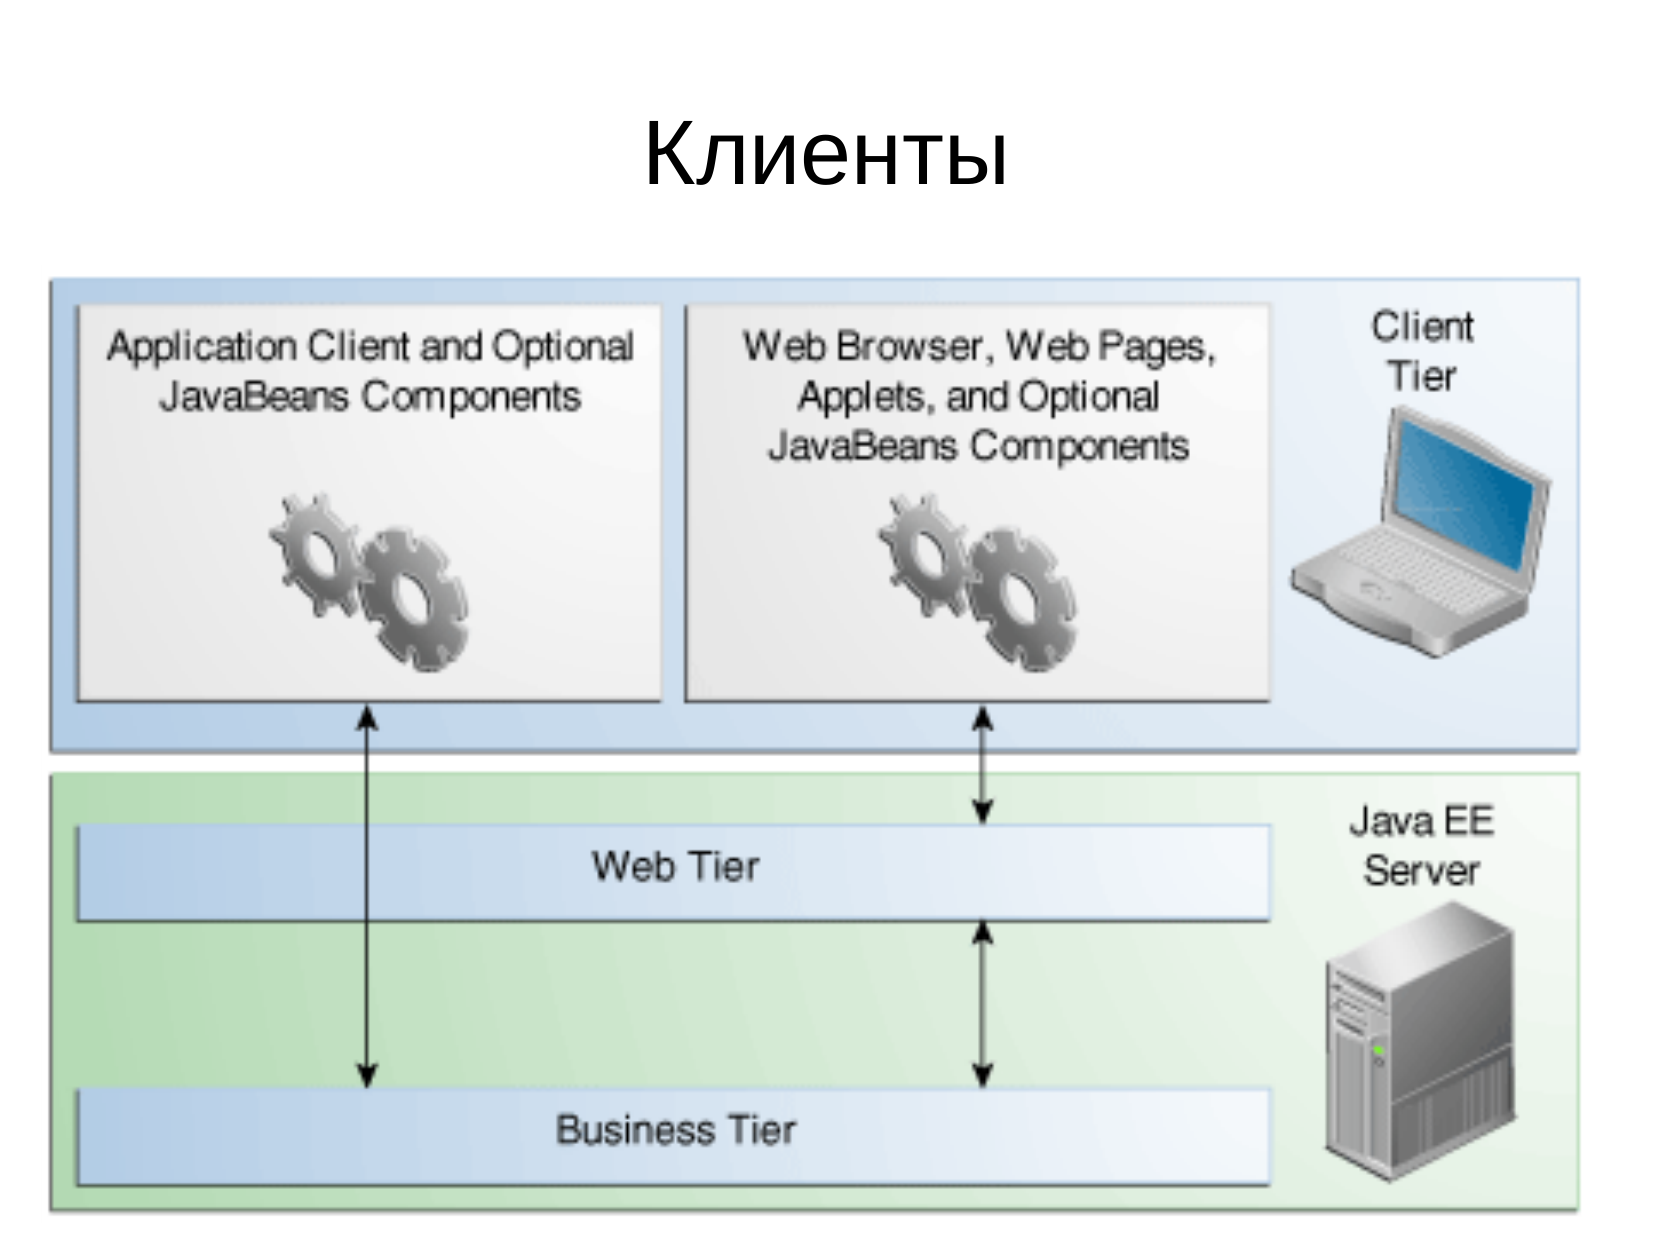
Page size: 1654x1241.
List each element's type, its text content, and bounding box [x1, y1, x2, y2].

picture [40, 265, 1595, 1223]
title Клиенты [82, 49, 1571, 257]
